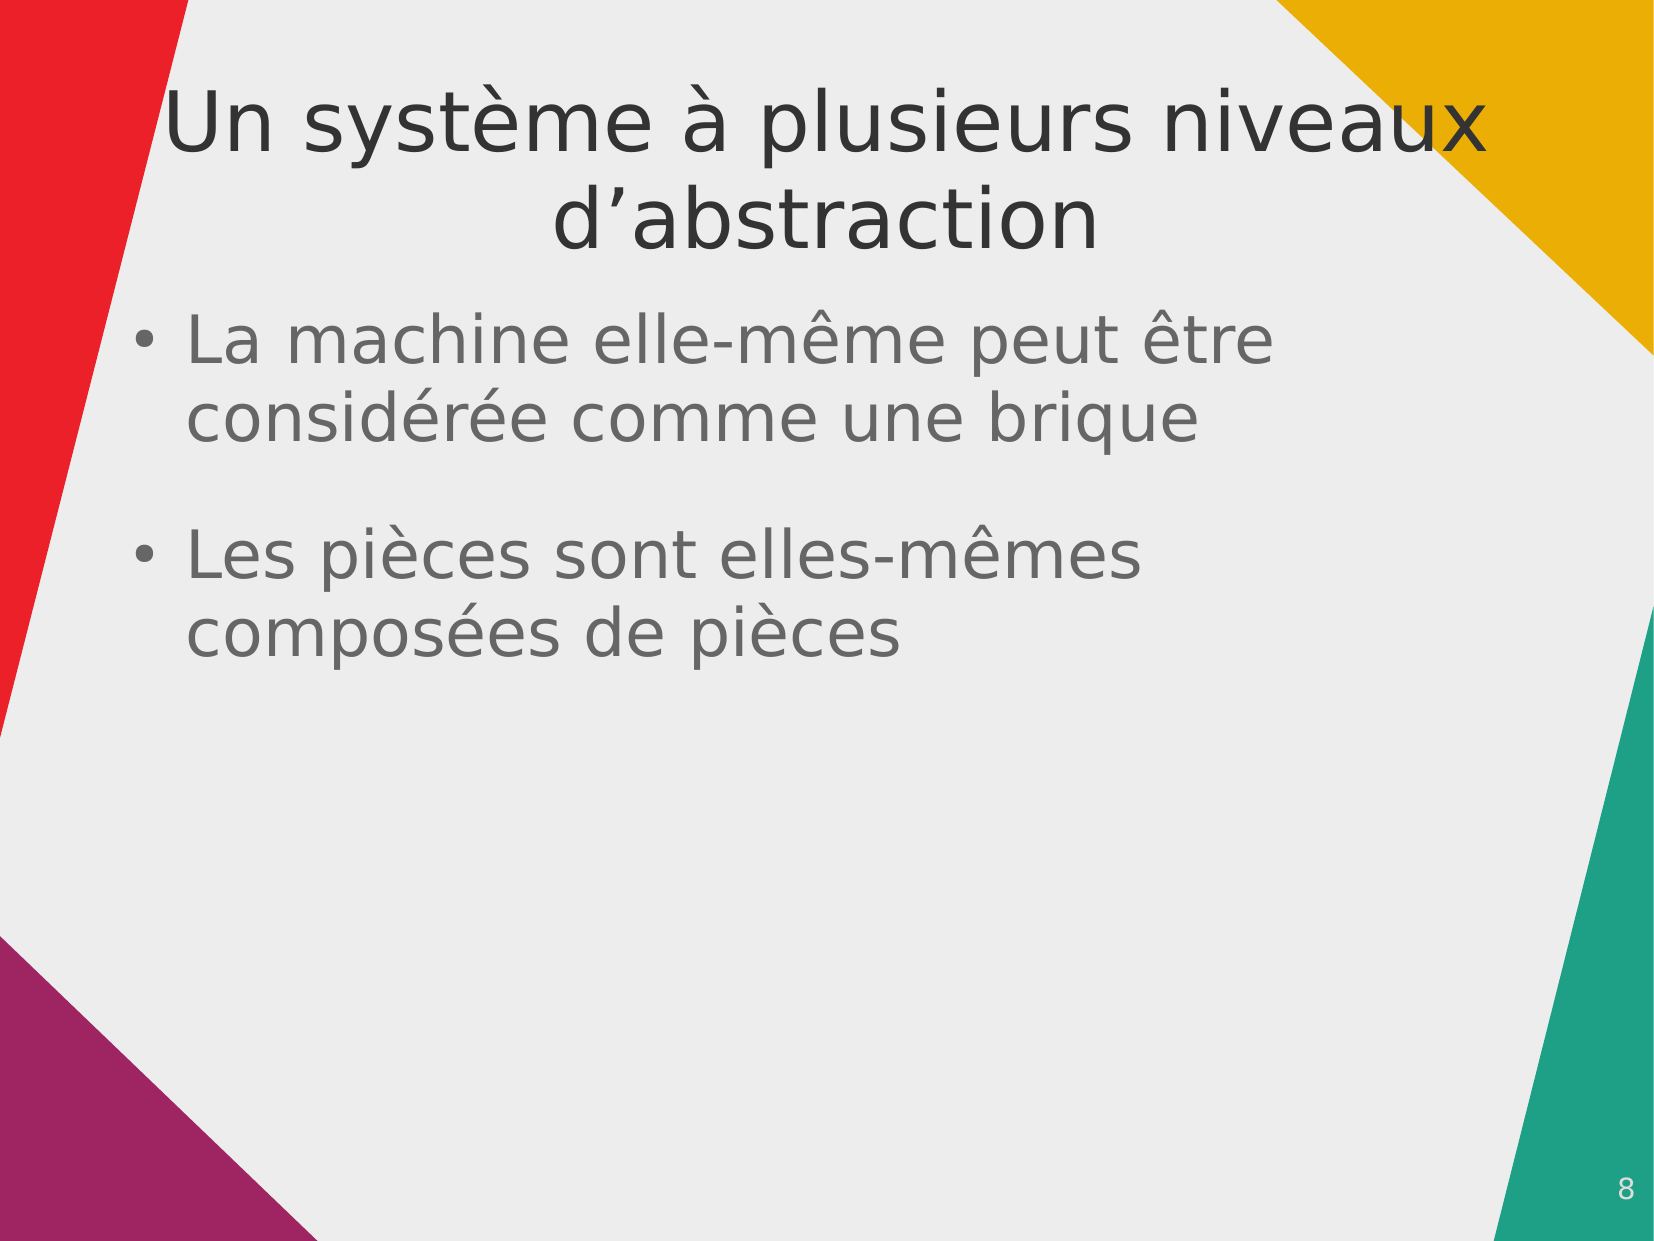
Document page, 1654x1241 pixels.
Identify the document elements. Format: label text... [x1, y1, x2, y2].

list La machine elle-même peut être considérée comme une brique Les pièces sont elles-mêmes composées de pièces [114, 302, 1539, 1033]
title Un système à plusieurs niveaux d’abstraction [114, 73, 1539, 271]
